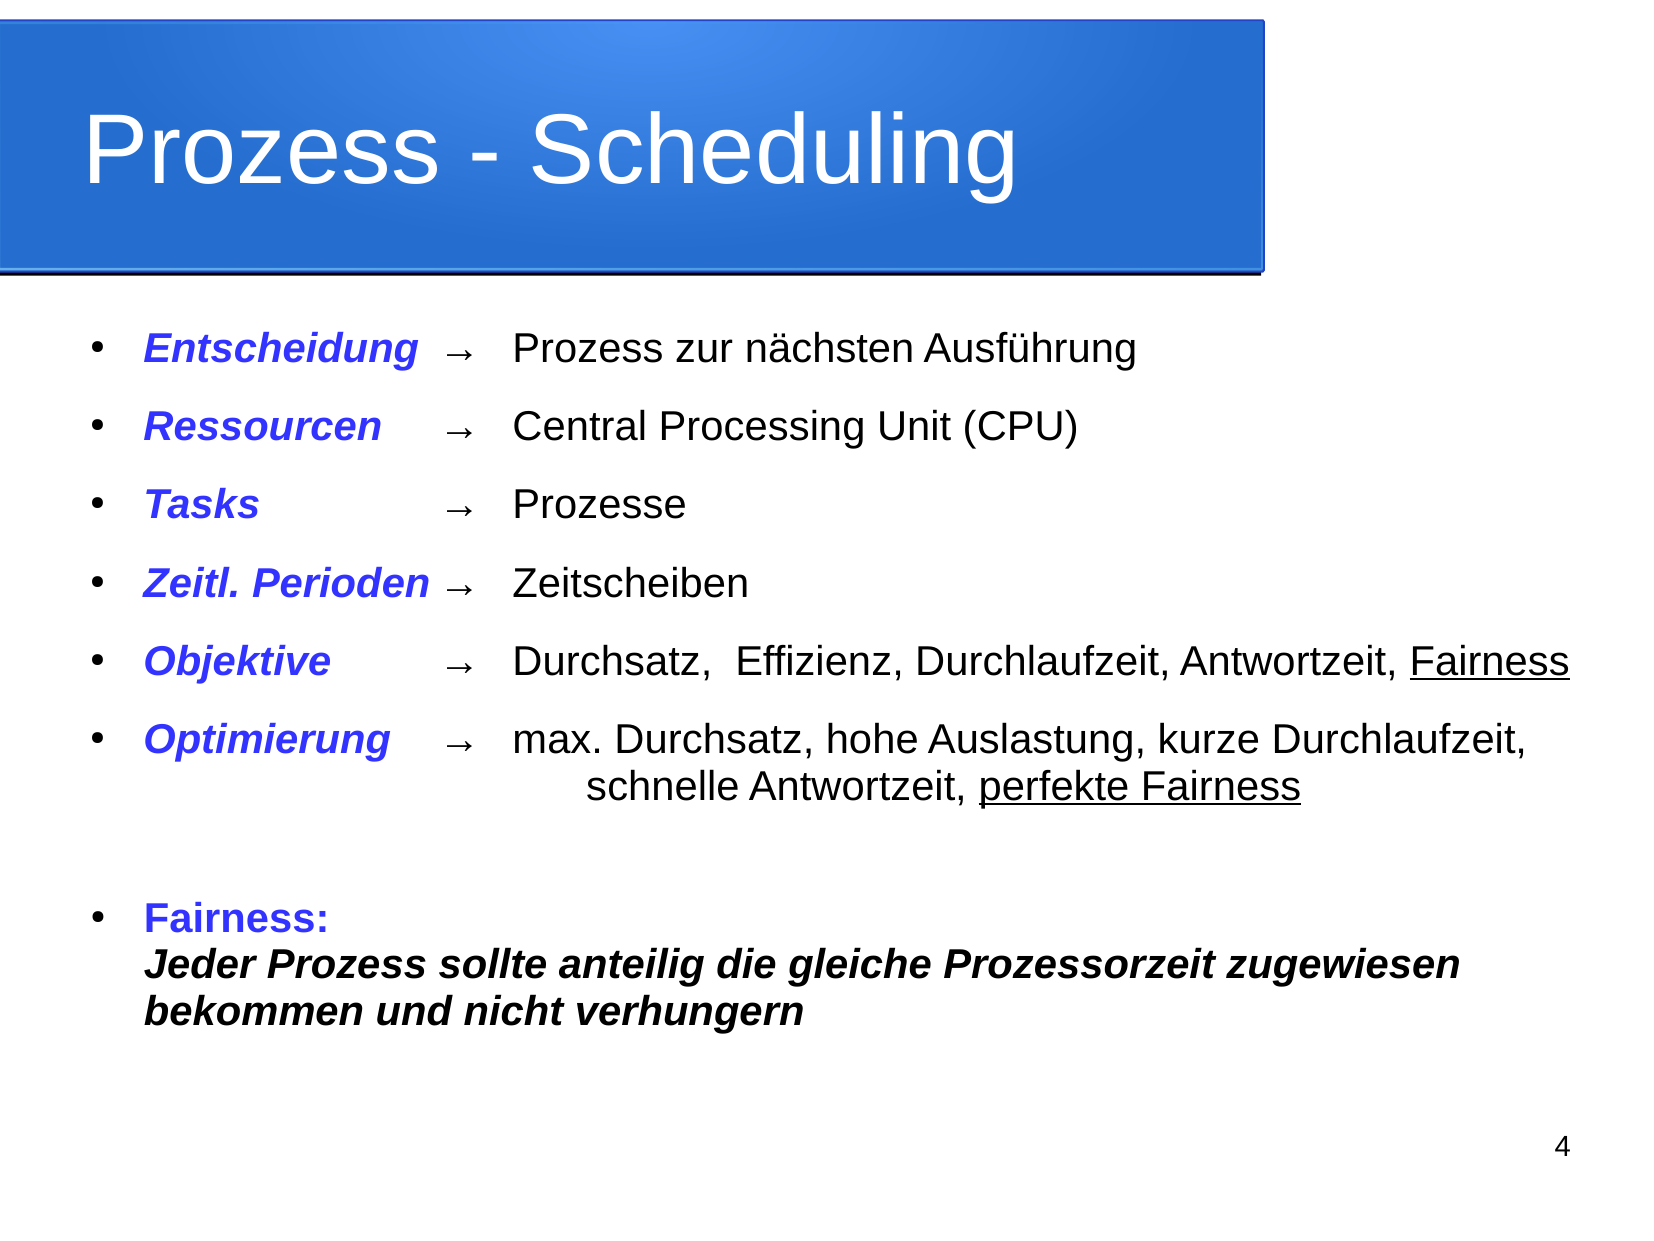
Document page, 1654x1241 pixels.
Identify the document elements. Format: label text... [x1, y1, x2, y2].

title Prozess - Scheduling [82, 47, 1235, 252]
text_box Entscheidung → Prozess zur nächsten Ausführung Ressourcen → Central Processing Unit (CPU) Tasks → Prozesse Zeitl. Perioden → Zeitscheiben Objektive → Durchsatz, Effizienz, Durchlaufzeit, Antwortzeit, Fairness Optimierung → max. Durchsatz, hohe Auslastung, kurze Durchlaufzeit, schnelle Antwortzeit, perfekte Fairness [72, 324, 1596, 1119]
text_box Fairness: Jeder Prozess sollte anteilig die gleiche Prozessorzeit zugewiesen bekommen und nicht verhungern [58, 887, 1480, 1075]
